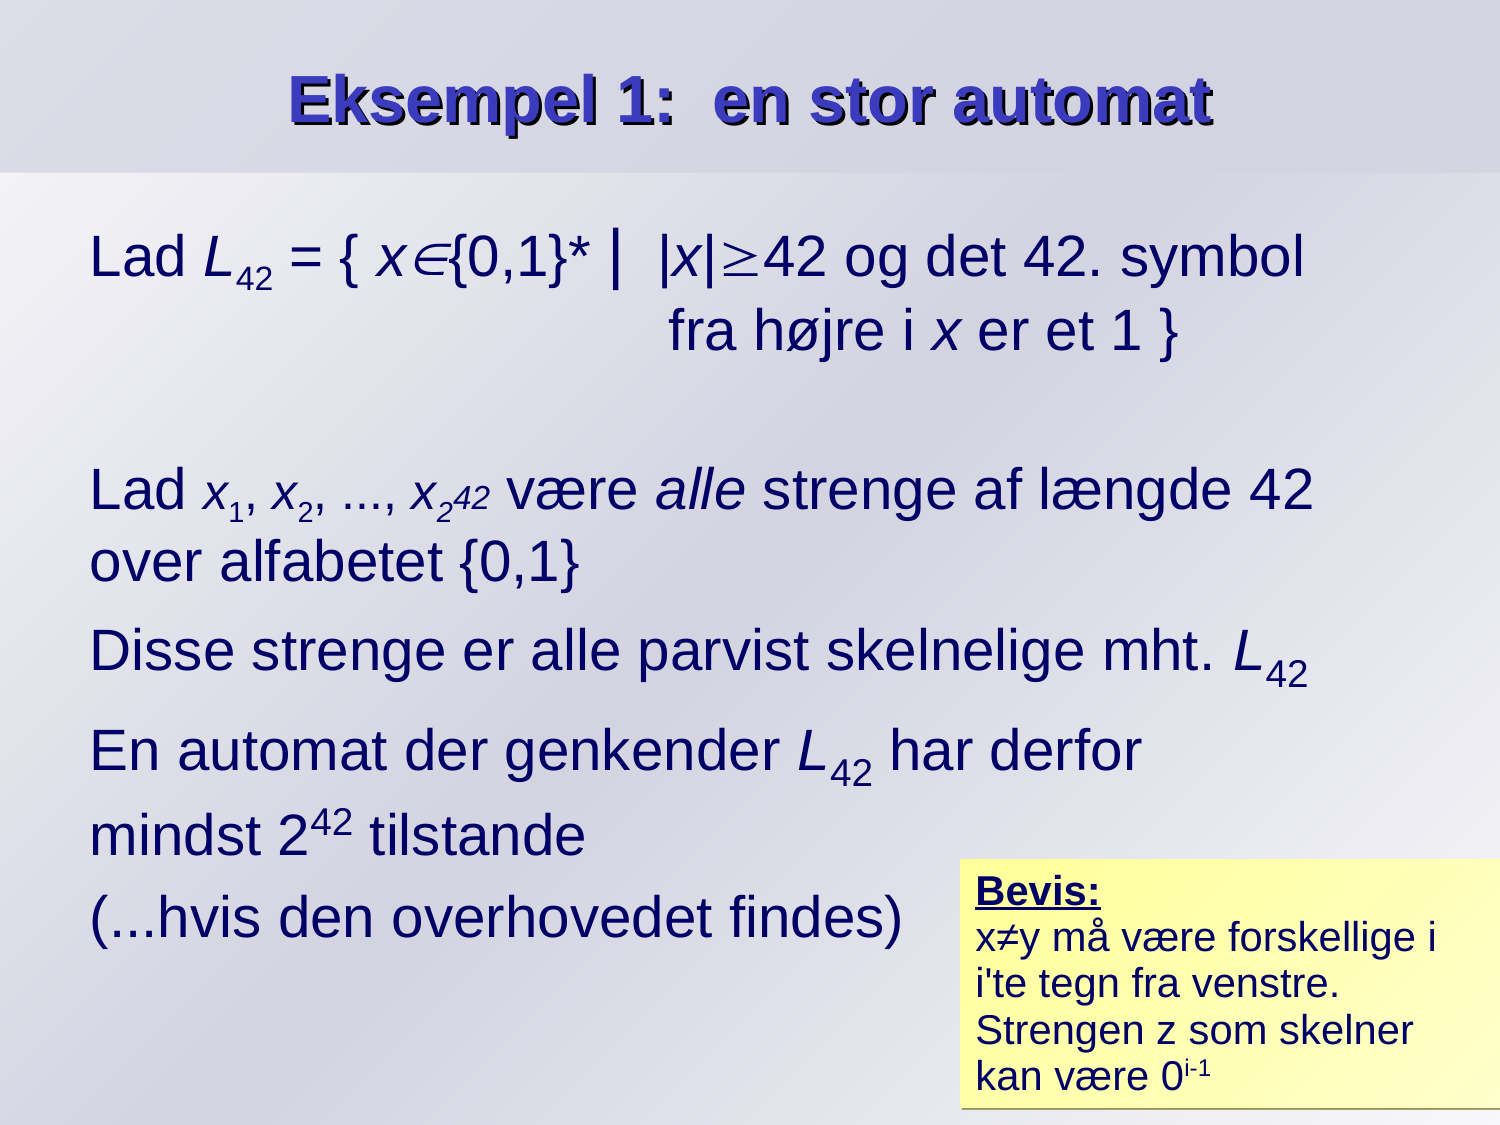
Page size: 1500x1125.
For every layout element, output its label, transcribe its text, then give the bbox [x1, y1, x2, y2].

text_box Bevis: x≠y må være forskellige i i'te tegn fra venstre. Strengen z som skelner kan være 0i-1 [960, 859, 1500, 1108]
list Lad L42 = { x∈{0,1}* | |x|≥42 og det 42. symbol fra højre i x er et 1 } Lad x1, x2, ..., x242 være alle strenge af længde 42 over alfabetet {0,1} Disse strenge er alle parvist skelnelige mht. L42 En automat der genkender L42 har derfor mindst 242 tilstande (...hvis den overhovedet findes) [74, 208, 1459, 1048]
title Eksempel 1: en stor automat [75, 24, 1426, 173]
